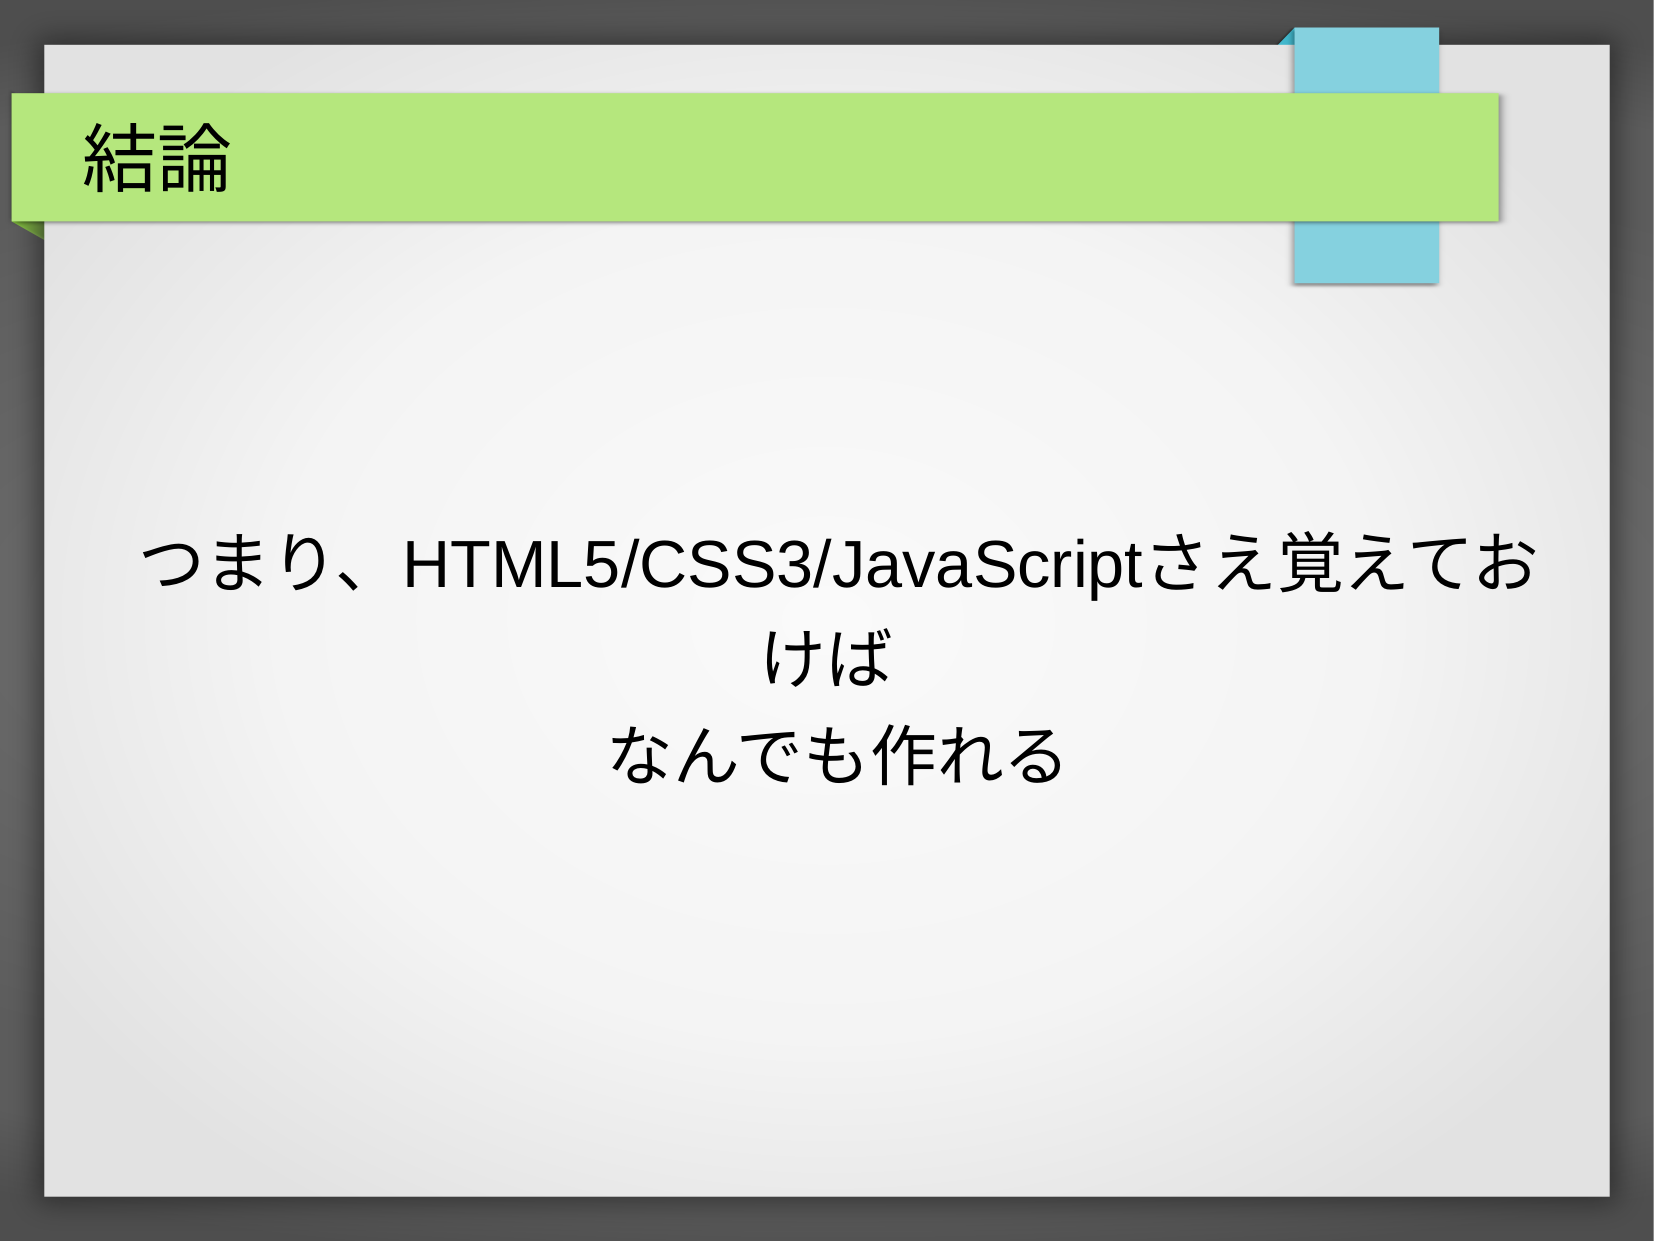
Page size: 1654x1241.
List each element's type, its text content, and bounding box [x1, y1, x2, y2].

title 結論 [82, 94, 1264, 213]
picture [0, 0, 1654, 1241]
subtitle つまり、HTML5/CSS3/JavaScriptさえ覚えておけば なんでも作れる [82, 295, 1571, 1015]
